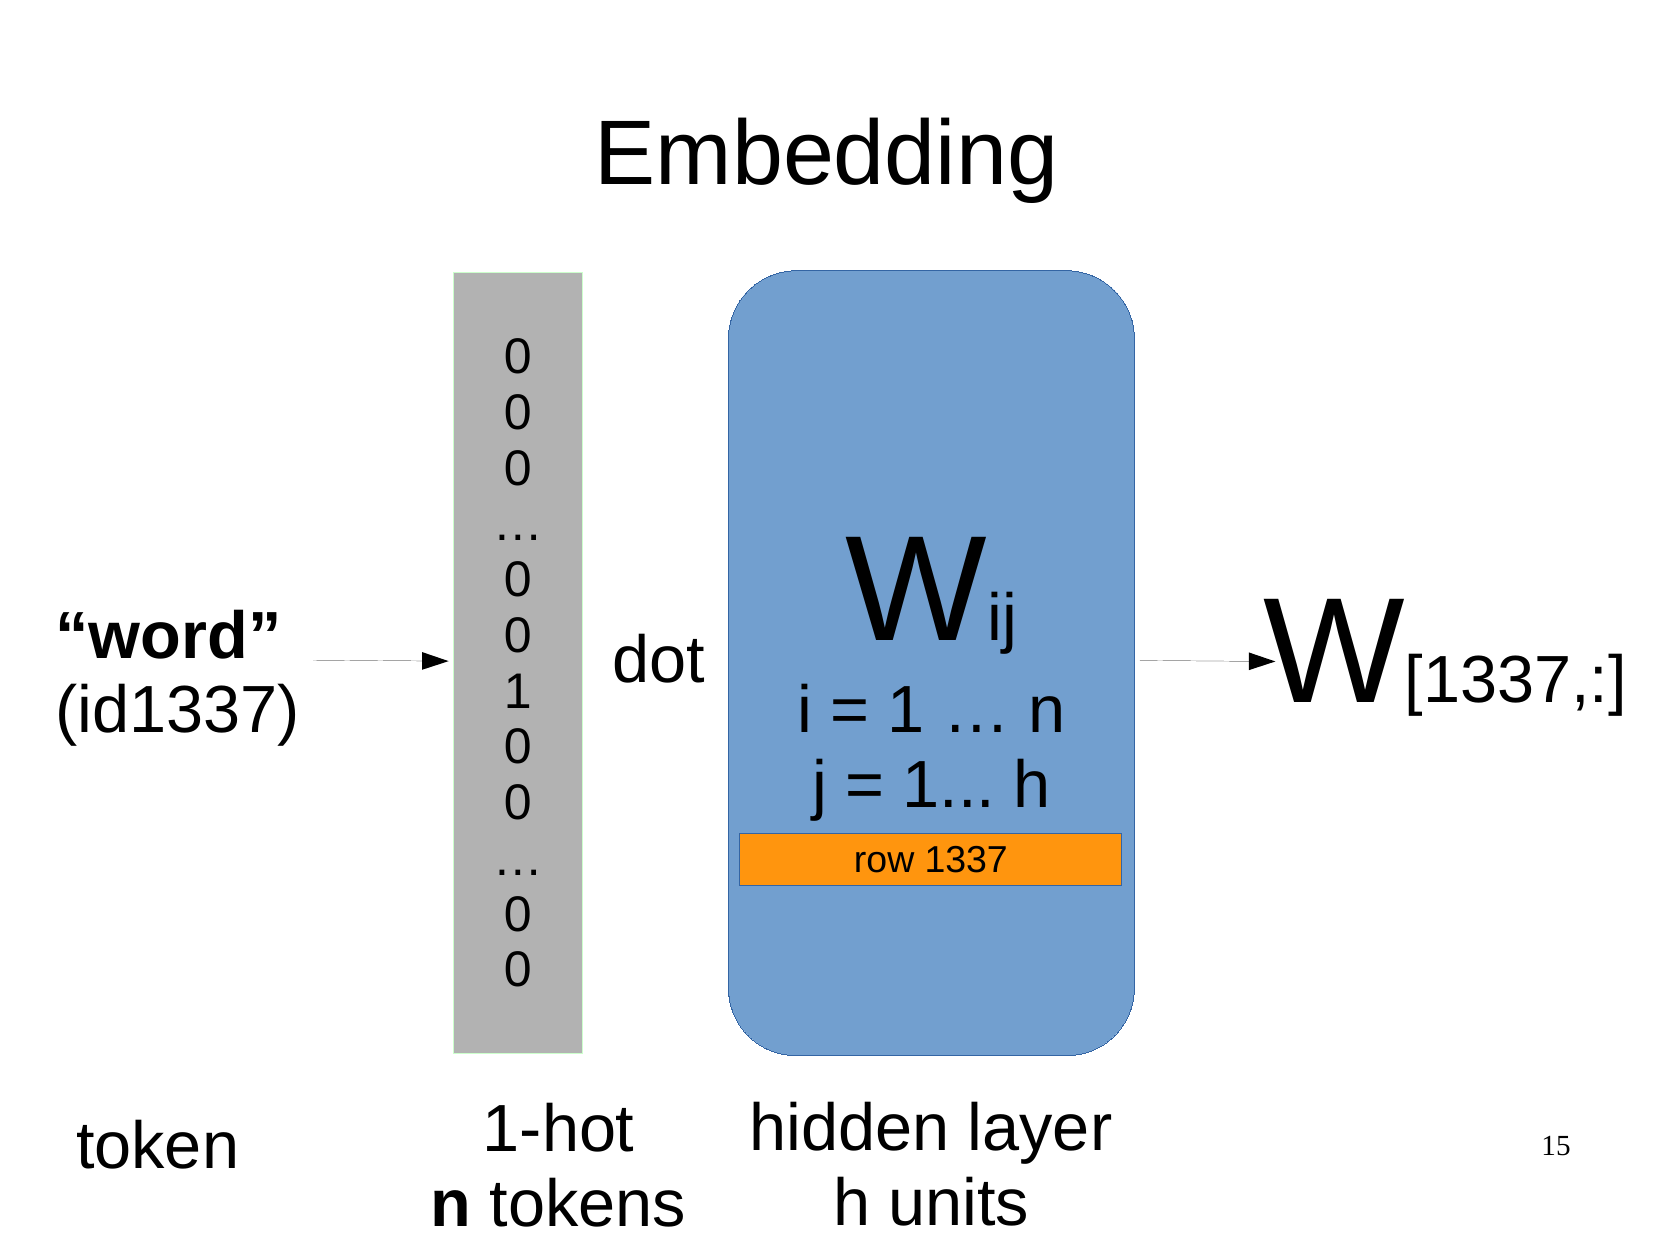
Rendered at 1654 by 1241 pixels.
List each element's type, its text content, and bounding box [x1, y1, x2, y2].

title Embedding [82, 49, 1571, 257]
text_box token [61, 1101, 261, 1206]
text_box hidden layer h units [613, 1082, 1249, 1241]
text_box “word” (id1337) [40, 590, 361, 755]
text_box 0 0 0 … 0 0 1 0 0 … 0 0 [453, 272, 583, 1054]
text_box dot [597, 614, 841, 705]
text_box 1-hot n tokens [380, 1083, 613, 1241]
text_box W[1337,:] [1248, 559, 1654, 743]
text_box Wij i = 1 … n j = 1... h [728, 270, 1135, 1056]
text_box row 1337 [739, 833, 1122, 886]
